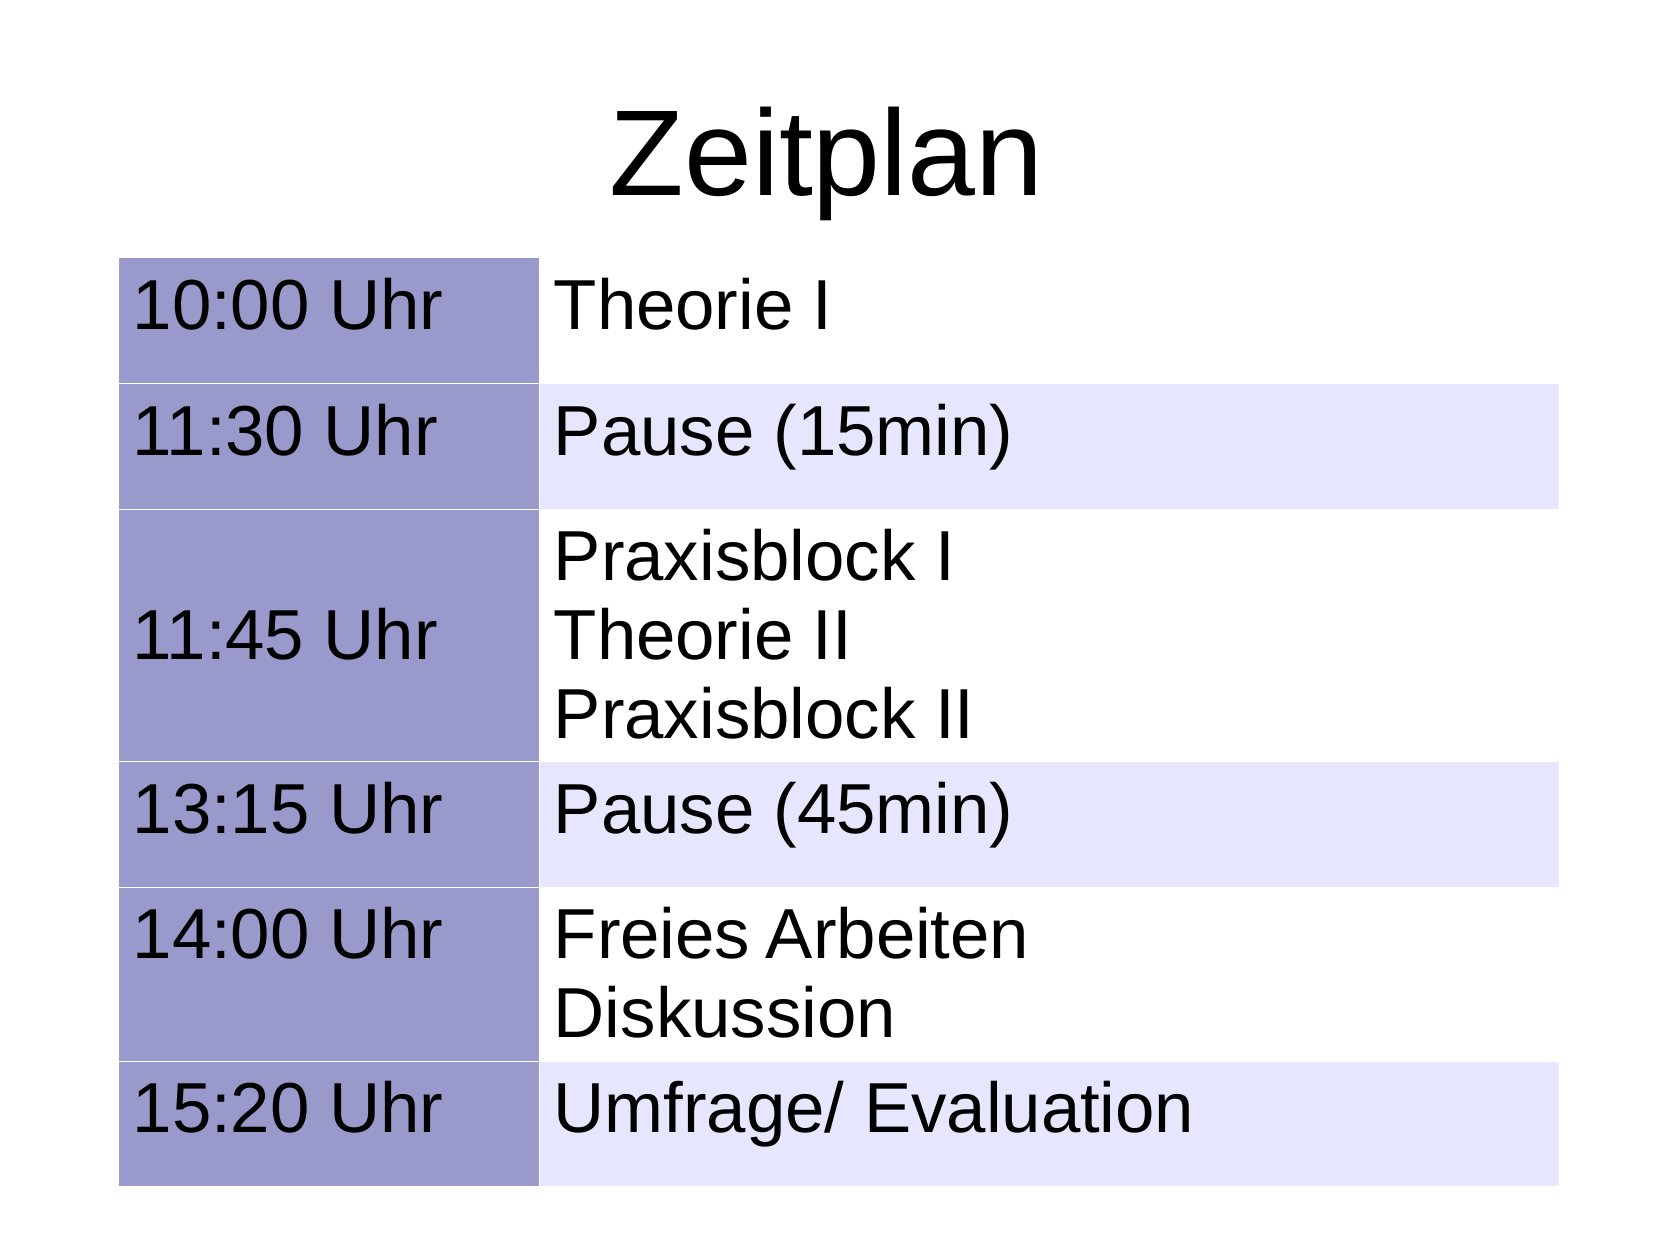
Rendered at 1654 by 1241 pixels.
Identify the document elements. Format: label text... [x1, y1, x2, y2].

table_cell Pause (15min) [540, 384, 1559, 509]
table_cell Pause (45min) [540, 762, 1559, 887]
table_cell 13:15 Uhr [119, 762, 539, 887]
table_cell 11:45 Uhr [119, 510, 539, 761]
table_cell Umfrage/ Evaluation [540, 1062, 1559, 1186]
table_cell 14:00 Uhr [119, 888, 539, 1061]
title Zeitplan [82, 49, 1571, 257]
table_cell 11:30 Uhr [119, 384, 539, 509]
table_cell Freies Arbeiten Diskussion [540, 888, 1559, 1061]
table_cell 15:20 Uhr [119, 1062, 539, 1186]
table_header Theorie I [540, 258, 1559, 383]
table_header 10:00 Uhr [119, 258, 539, 383]
table_cell Praxisblock I Theorie II Praxisblock II [540, 510, 1559, 761]
